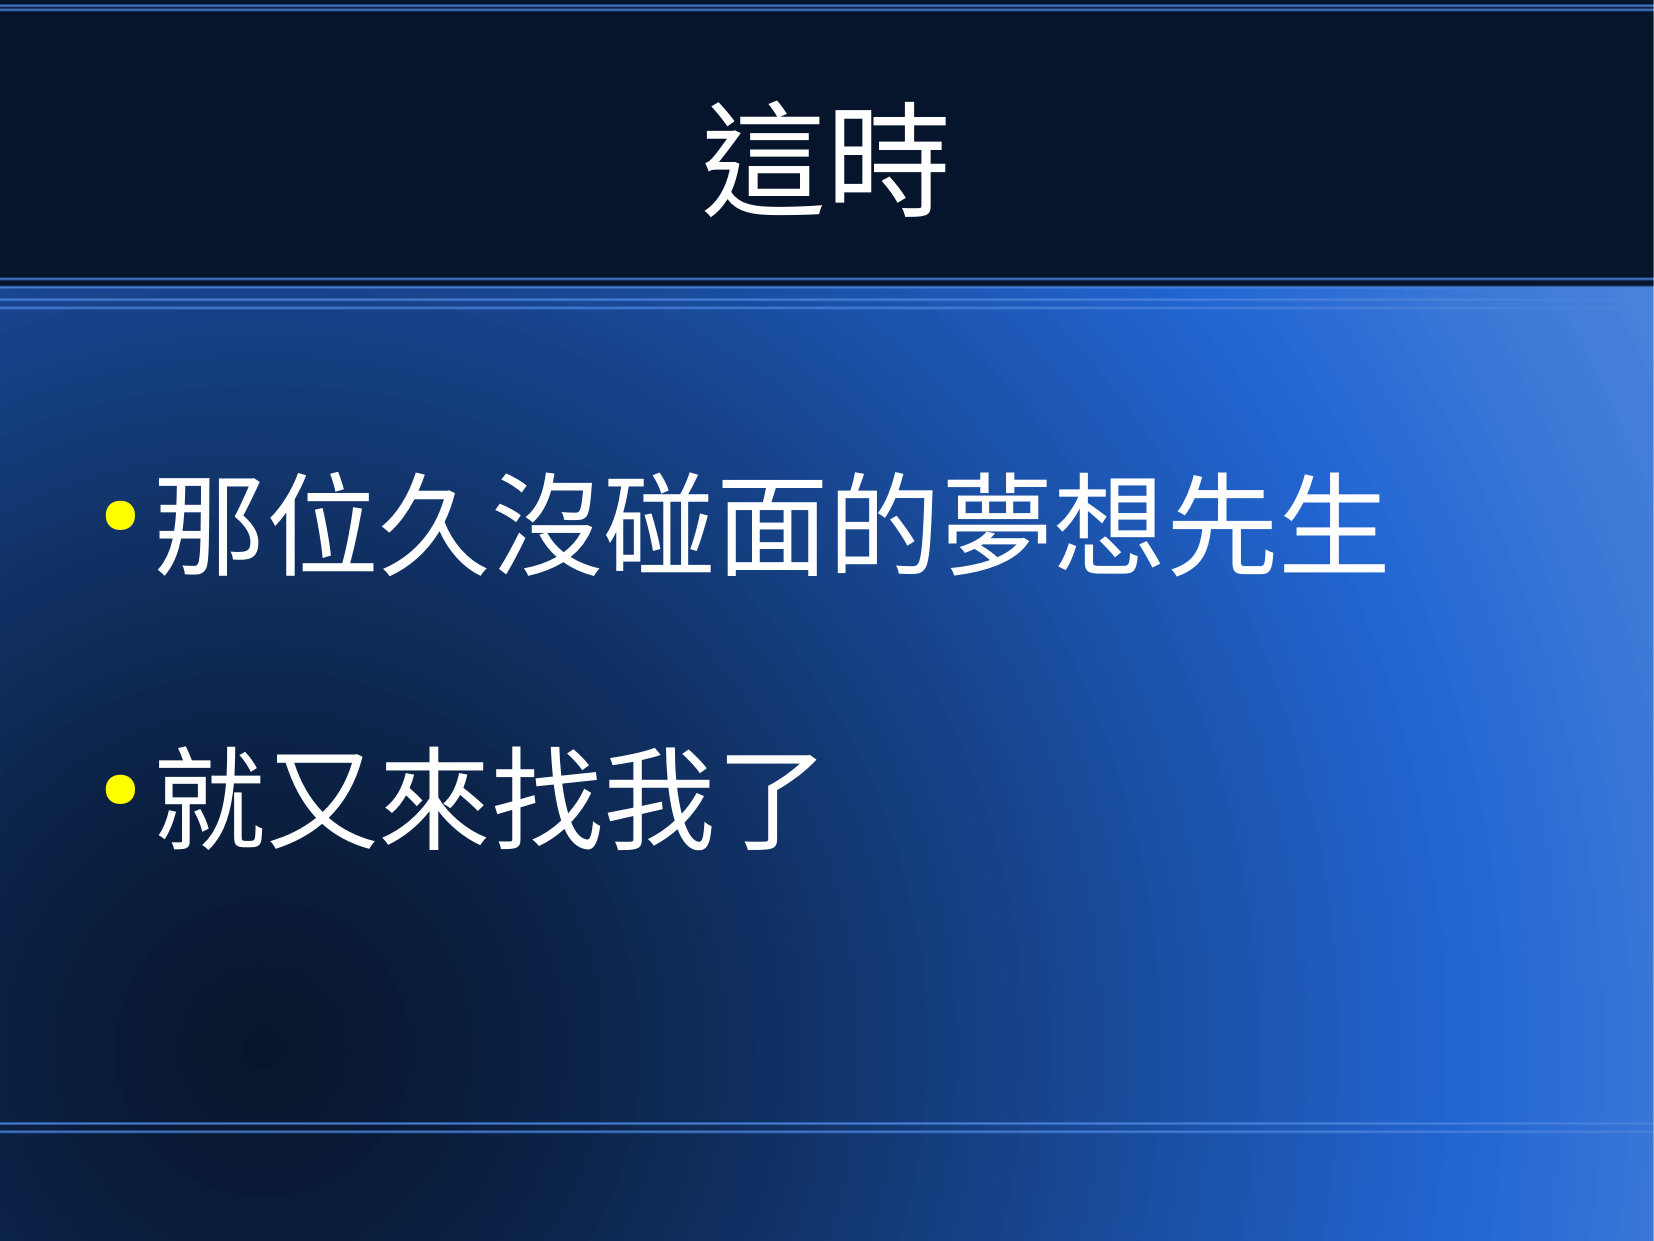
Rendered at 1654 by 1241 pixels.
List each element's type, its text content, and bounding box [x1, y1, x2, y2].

list 那位久沒碰面的夢想先生 就又來找我了 [82, 355, 1571, 1241]
title 這時 [82, 49, 1571, 257]
picture [0, 0, 1654, 1241]
